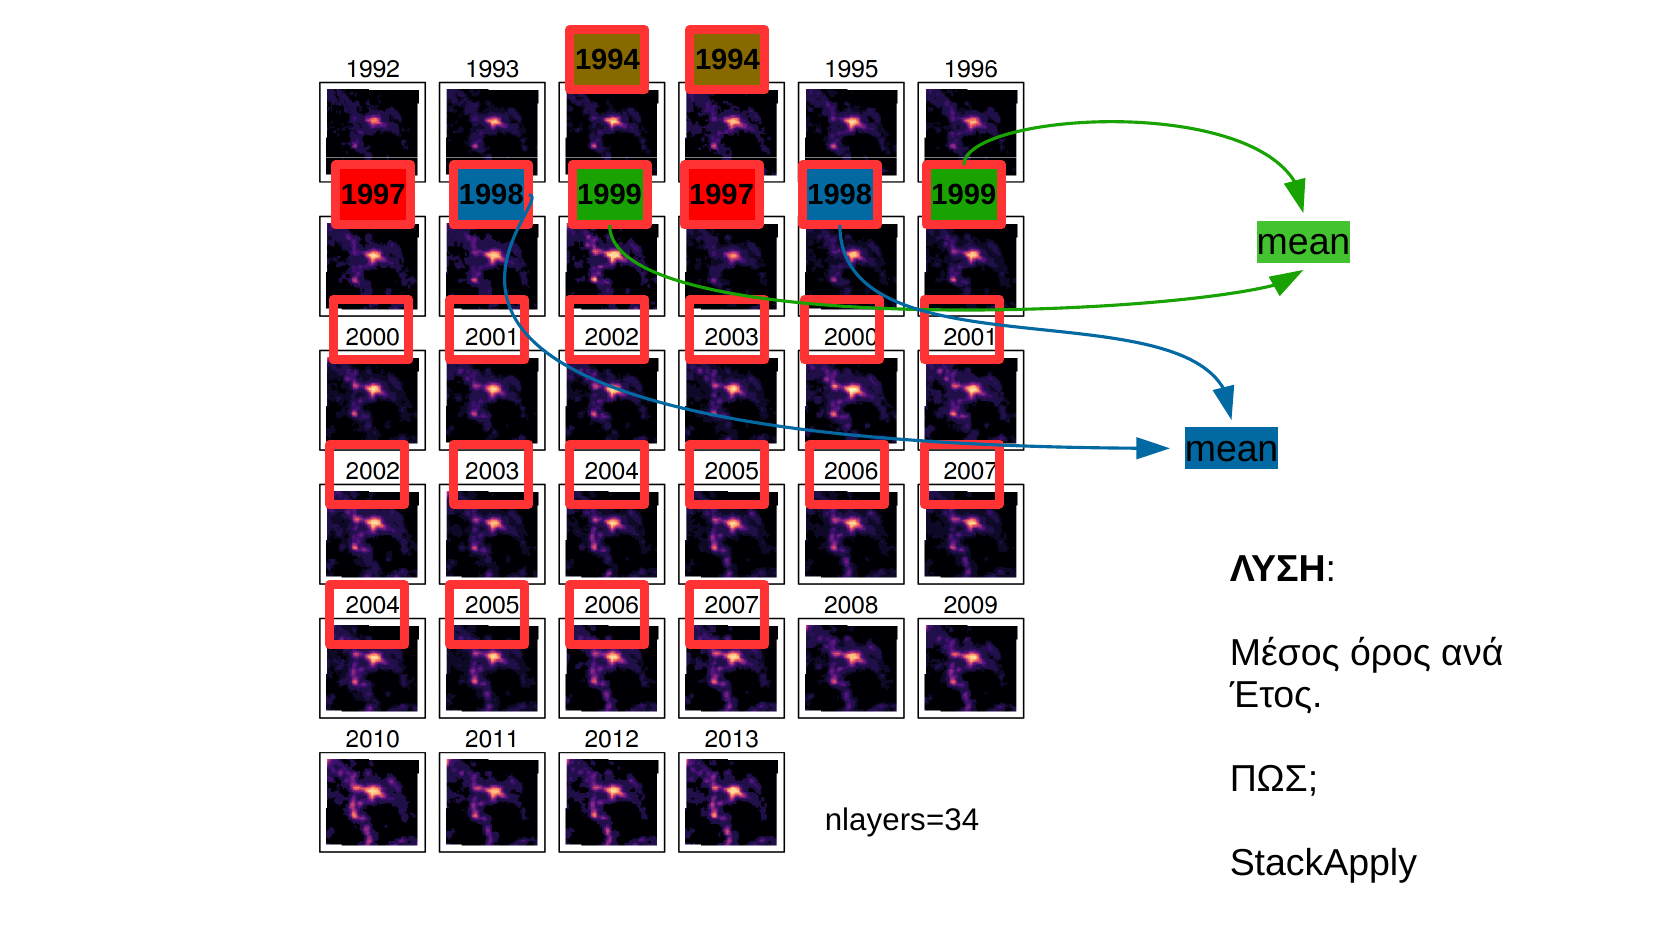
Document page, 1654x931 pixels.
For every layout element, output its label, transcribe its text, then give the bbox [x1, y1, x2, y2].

picture [814, 449, 880, 500]
picture [1004, 308, 1107, 333]
picture [236, 17, 1107, 888]
picture [574, 304, 640, 355]
picture [454, 304, 520, 355]
text_box ΛΥΣΗ: Μέσος όρος ανά Έτος. ΠΩΣ; StackApply [1214, 540, 1530, 891]
picture [882, 295, 909, 307]
text_box 1997 [684, 164, 760, 225]
text_box 1999 [926, 164, 1002, 225]
picture [809, 306, 875, 355]
picture [929, 312, 995, 355]
picture [694, 304, 760, 355]
picture [929, 449, 995, 500]
picture [509, 304, 520, 325]
picture [929, 304, 995, 308]
text_box 1994 [569, 29, 645, 90]
text_box nlayers=34 [809, 795, 995, 845]
text_box mean [1169, 419, 1294, 477]
text_box mean [1241, 213, 1365, 270]
text_box 1998 [521, 210, 529, 225]
text_box 1998 [802, 164, 878, 225]
text_box 1999 [572, 164, 648, 225]
picture [950, 312, 995, 319]
text_box 1994 [689, 29, 765, 90]
text_box 1997 [335, 164, 411, 225]
text_box 1998 [453, 164, 529, 225]
